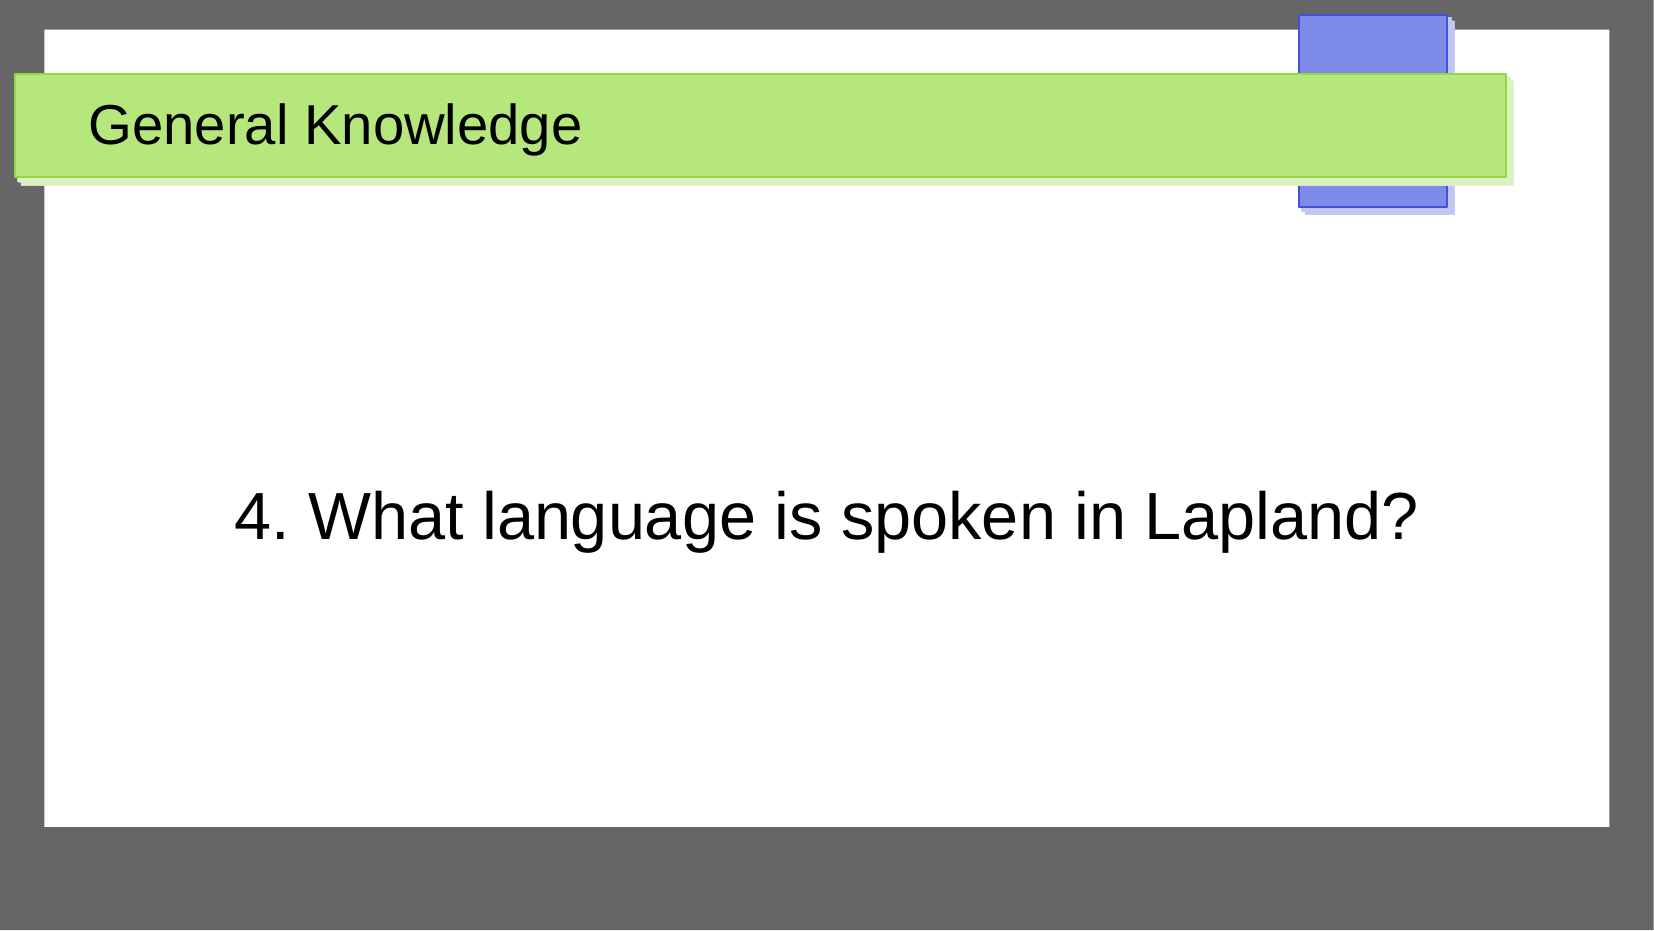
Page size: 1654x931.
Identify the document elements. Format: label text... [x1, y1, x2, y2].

subtitle 4. What language is spoken in Lapland? [88, 221, 1565, 813]
title General Knowledge [88, 73, 1506, 178]
